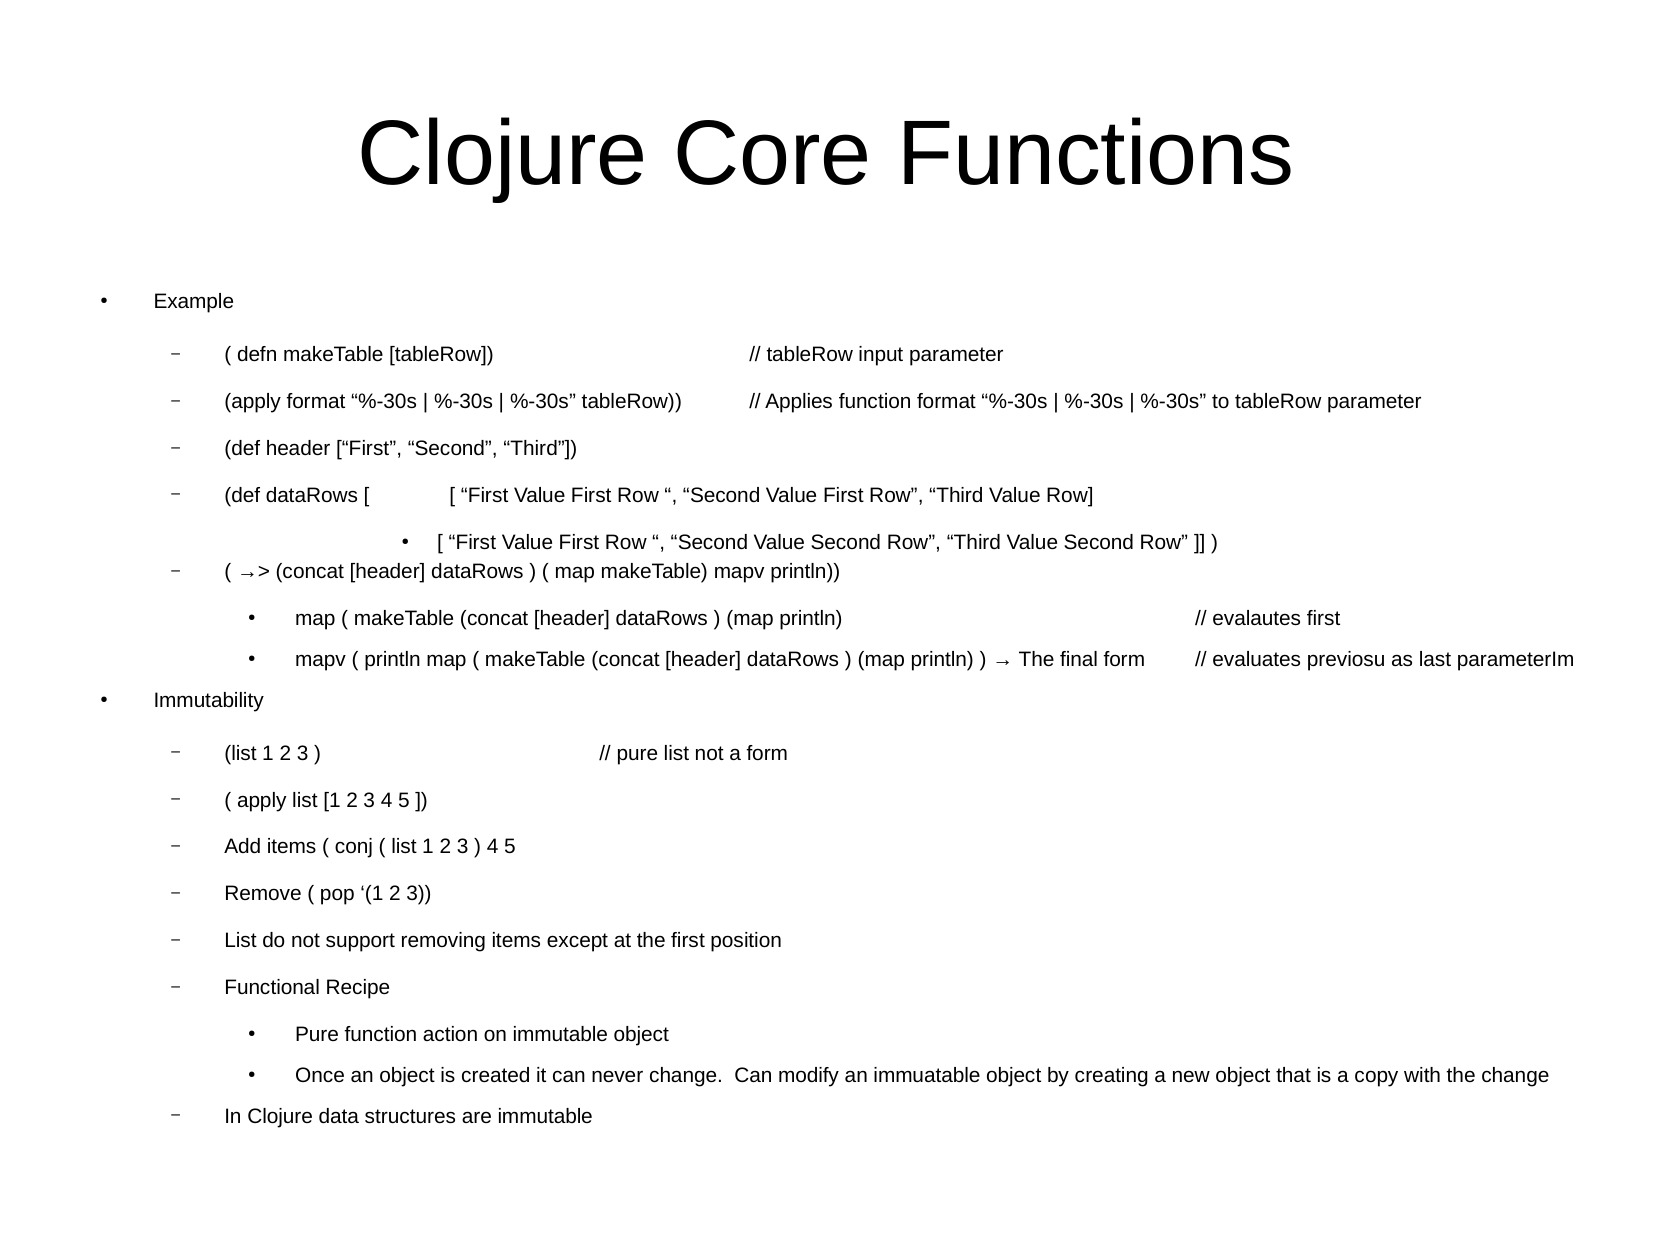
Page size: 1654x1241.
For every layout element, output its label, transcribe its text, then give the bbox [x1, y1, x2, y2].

title Clojure Core Functions [82, 49, 1571, 257]
list Example ( defn makeTable [tableRow]) // tableRow input parameter (apply format “%-30s | %-30s | %-30s” tableRow)) // Applies function format “%-30s | %-30s | %-30s” to tableRow parameter (def header [“First”, “Second”, “Third”]) (def dataRows [ [ “First Value First Row “, “Second Value First Row”, “Third Value Row] [ “First Value First Row “, “Second Value Second Row”, “Third Value Second Row” ]] ) ( →> (concat [header] dataRows ) ( map makeTable) mapv println)) map ( makeTable (concat [header] dataRows ) (map println) // evalautes first mapv ( println map ( makeTable (concat [header] dataRows ) (map println) ) → The final form // evaluates previosu as last parameterIm Immutability (list 1 2 3 ) // pure list not a form ( apply list [1 2 3 4 5 ]) Add items ( conj ( list 1 2 3 ) 4 5 Remove ( pop ‘(1 2 3)) List do not support removing items except at the first position Functional Recipe Pure function action on immutable object Once an object is created it can never change. Can modify an immuatable object by creating a new object that is a copy with the change In Clojure data structures are immutable [82, 290, 1576, 1231]
